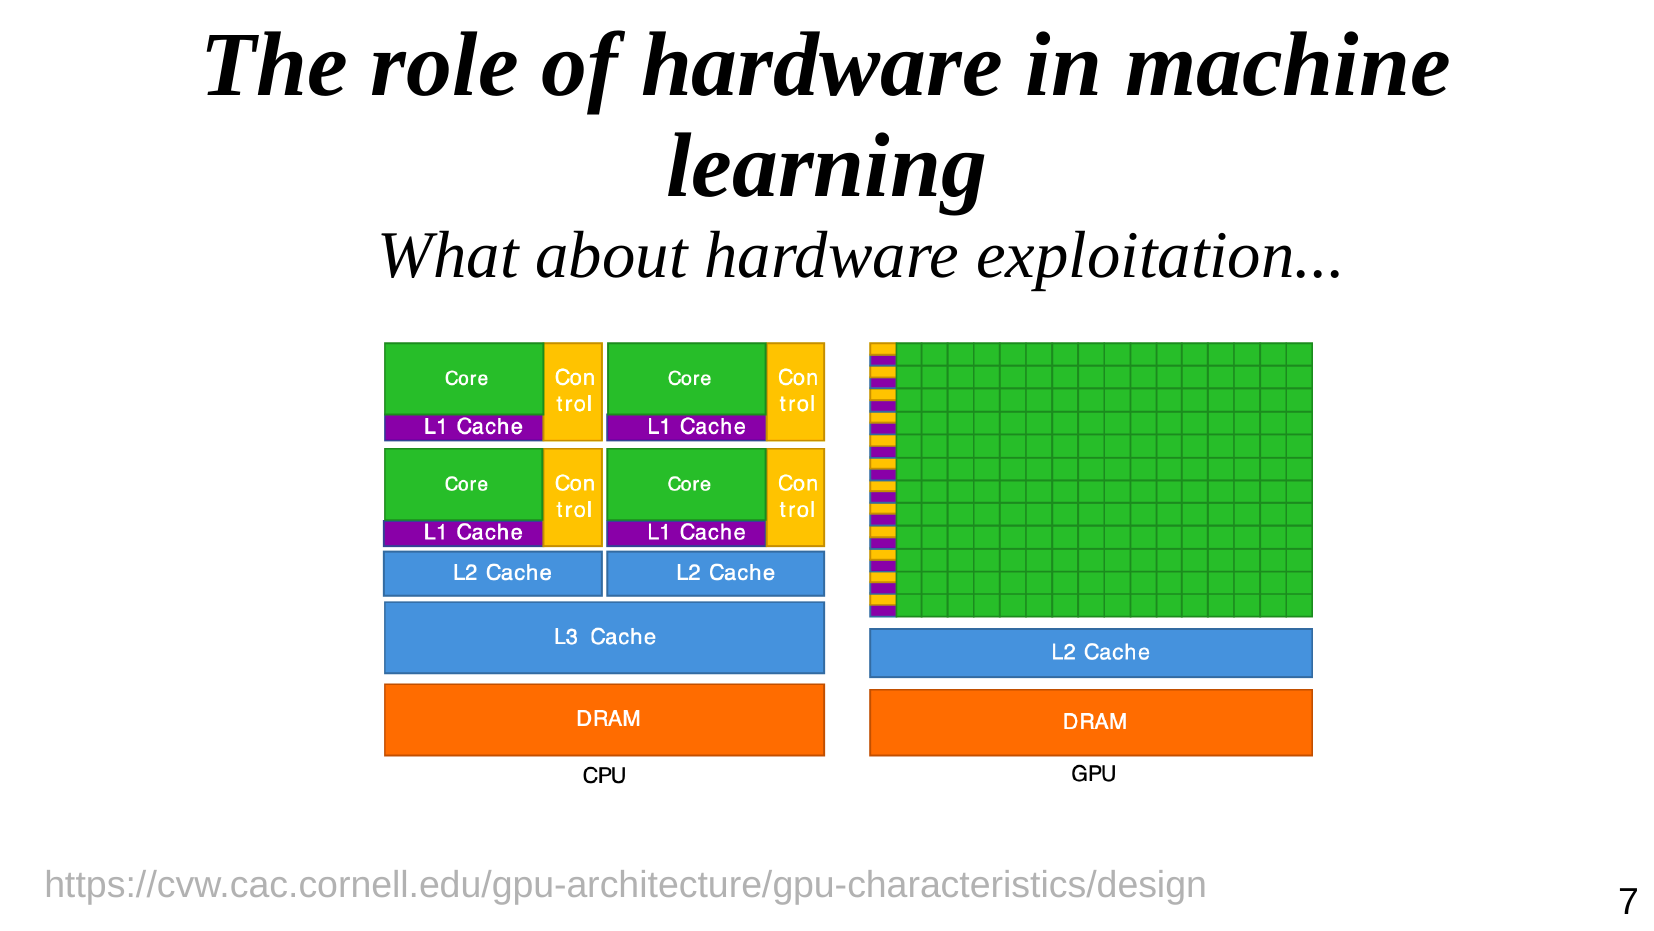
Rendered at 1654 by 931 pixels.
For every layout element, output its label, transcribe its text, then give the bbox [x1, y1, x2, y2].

text_box 7 [1565, 860, 1654, 931]
title The role of hardware in machine learning [82, 13, 1571, 217]
list What about hardware exploitation... [82, 217, 1571, 758]
picture [367, 327, 1329, 798]
text_box https://cvw.cac.cornell.edu/gpu-architecture/gpu-characteristics/design [29, 856, 1565, 931]
